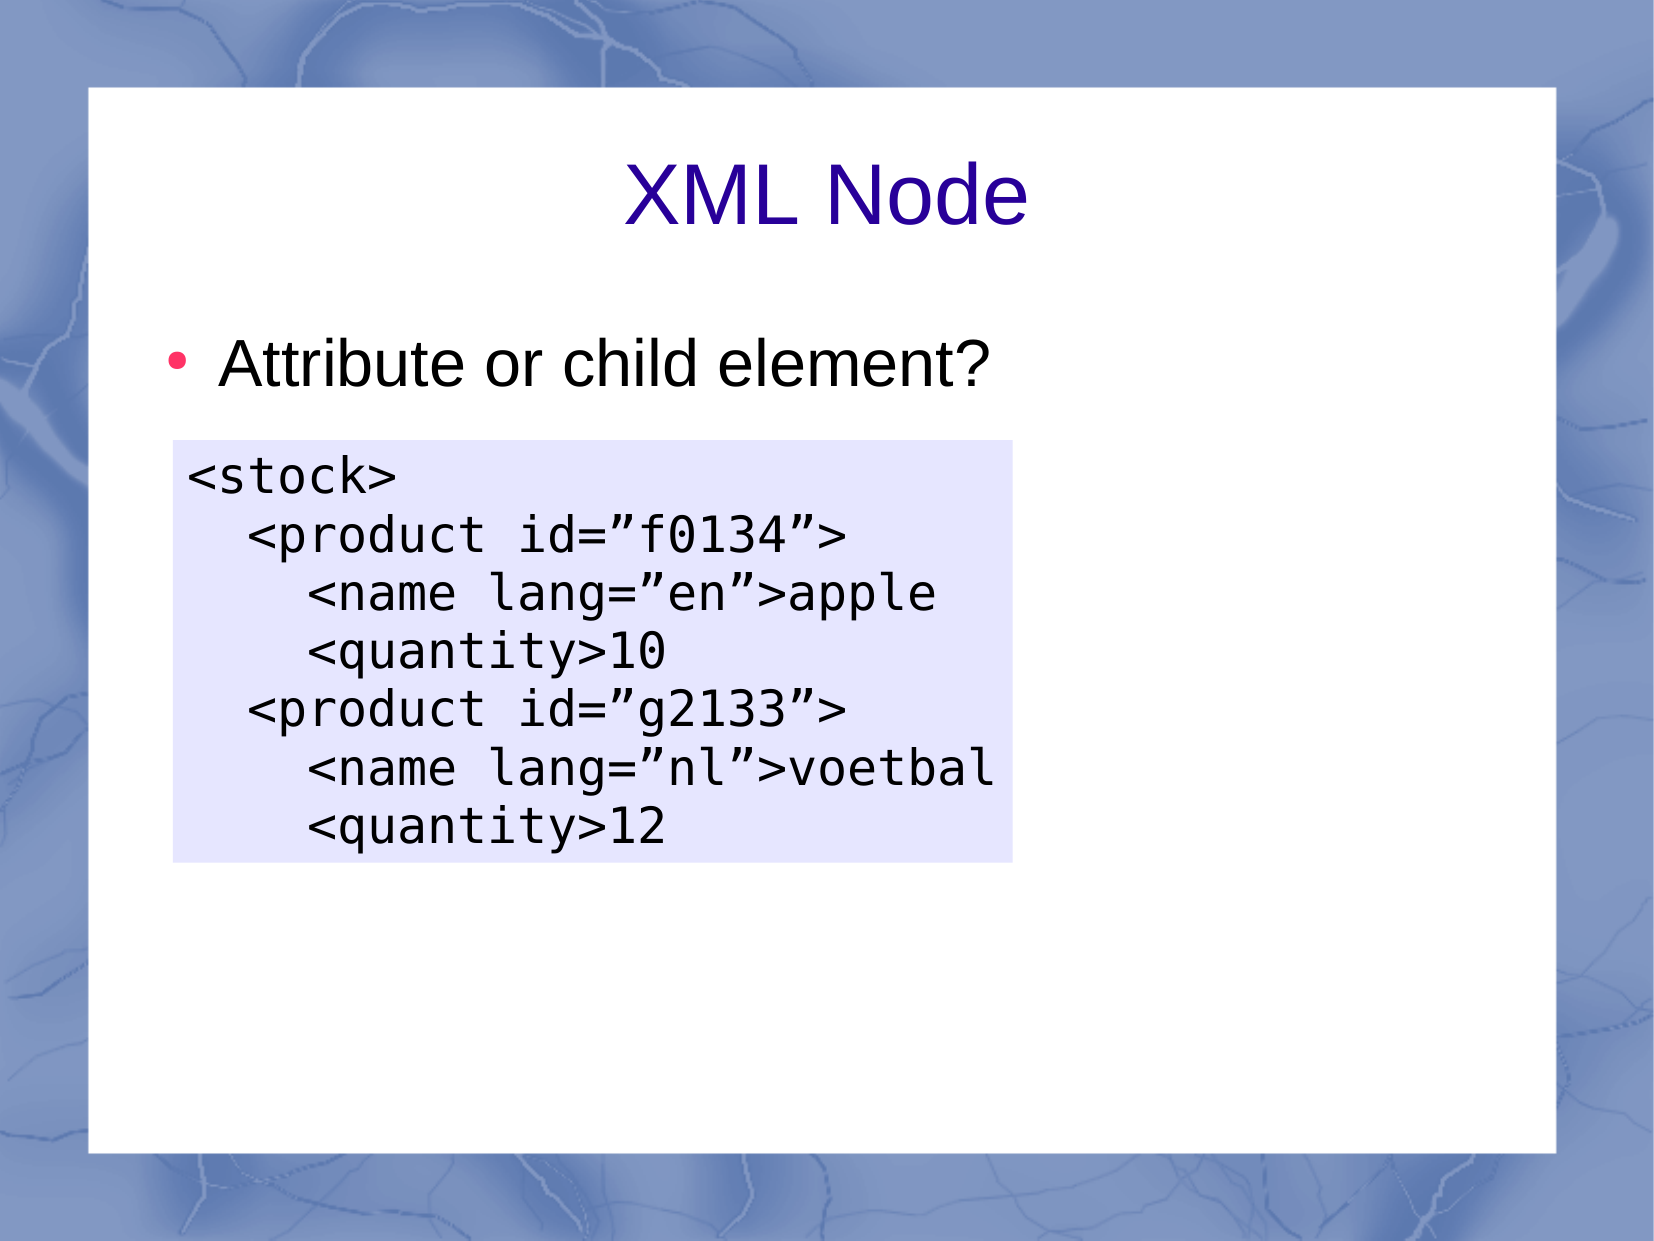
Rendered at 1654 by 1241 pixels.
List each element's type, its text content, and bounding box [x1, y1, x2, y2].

list Attribute or child element? [147, 325, 1506, 1232]
picture [0, 0, 1654, 1241]
text_box <stock> <product id=”f0134”> <name lang=”en”>apple <quantity>10 <product id=”g2133”> <name lang=”nl”>voetbal <quantity>12 [172, 440, 1013, 863]
title XML Node [118, 90, 1536, 298]
